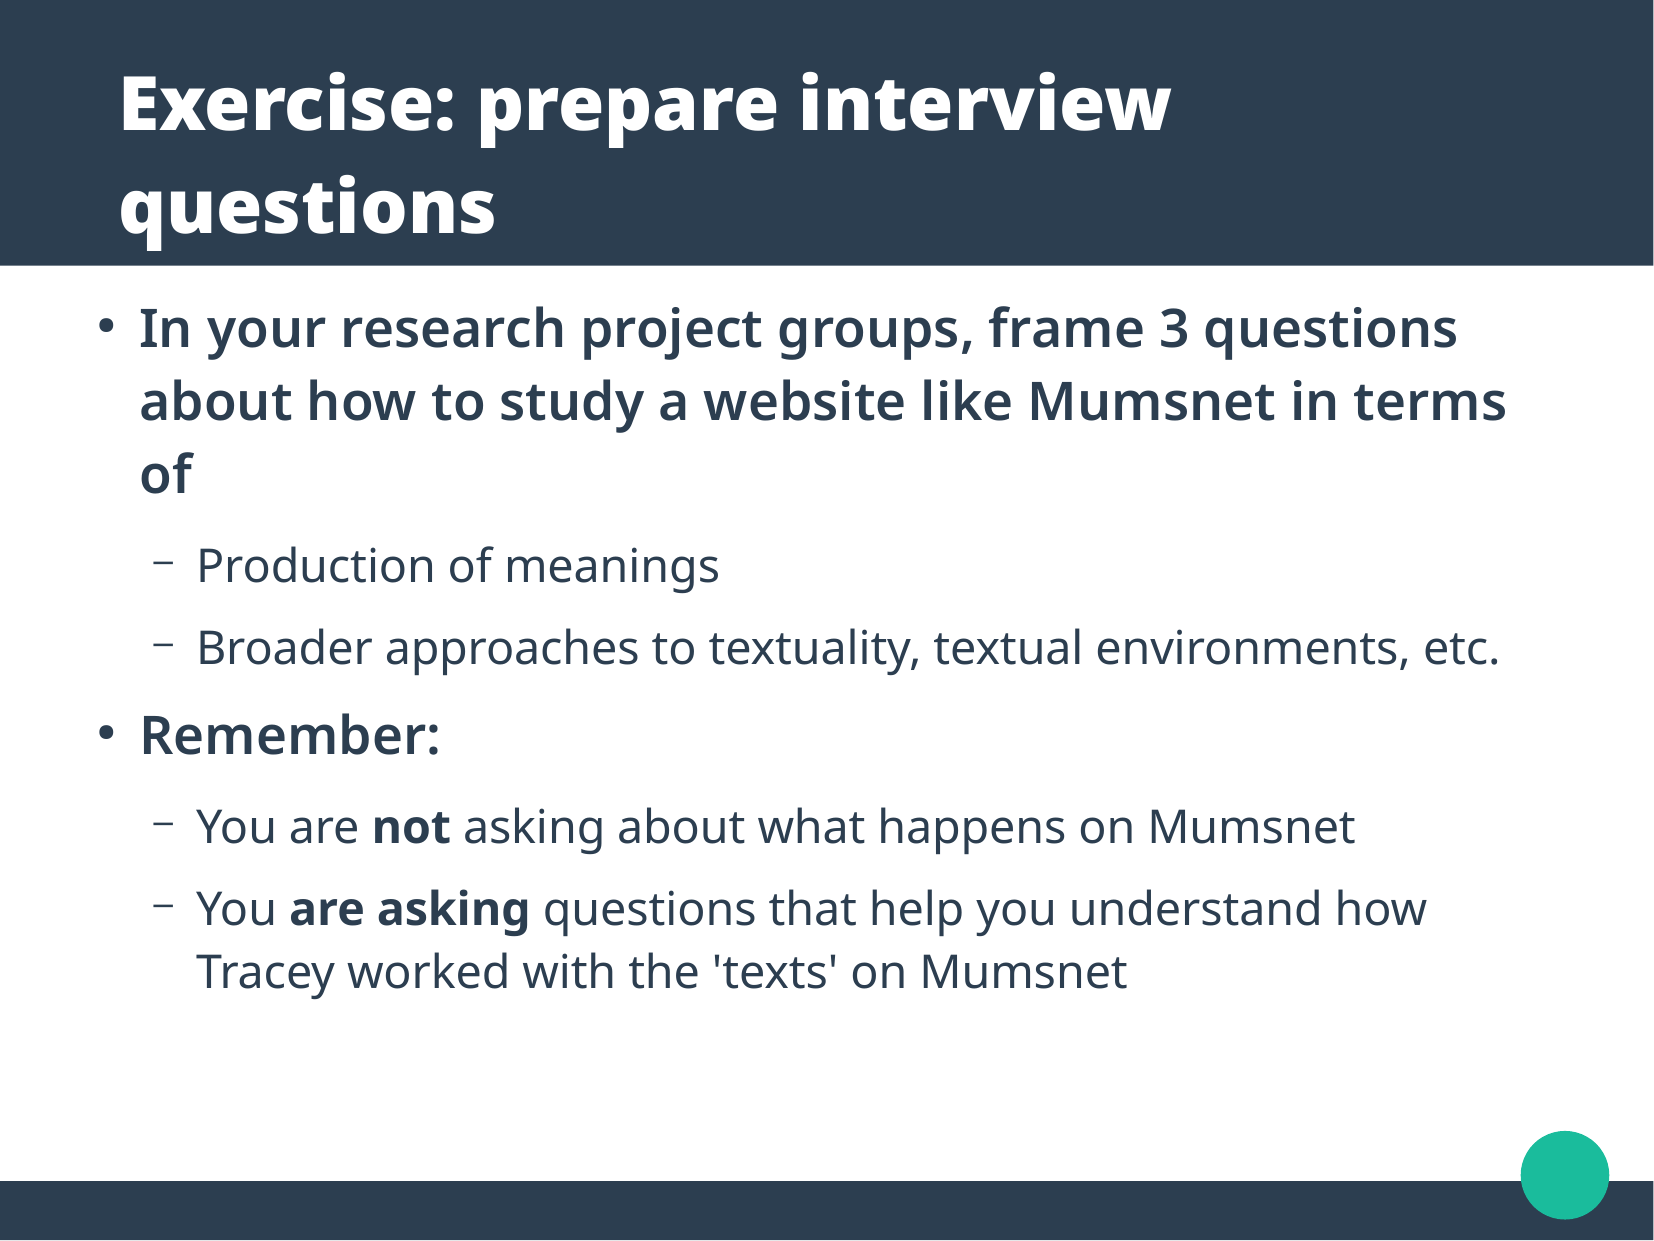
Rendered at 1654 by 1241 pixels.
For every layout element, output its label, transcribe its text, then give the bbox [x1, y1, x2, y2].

list In your research project groups, frame 3 questions about how to study a website like Mumsnet in terms of Production of meanings Broader approaches to textuality, textual environments, etc. Remember: You are not asking about what happens on Mumsnet You are asking questions that help you understand how Tracey worked with the 'texts' on Mumsnet [82, 290, 1571, 1010]
title Exercise: prepare interview questions [82, 49, 1571, 257]
